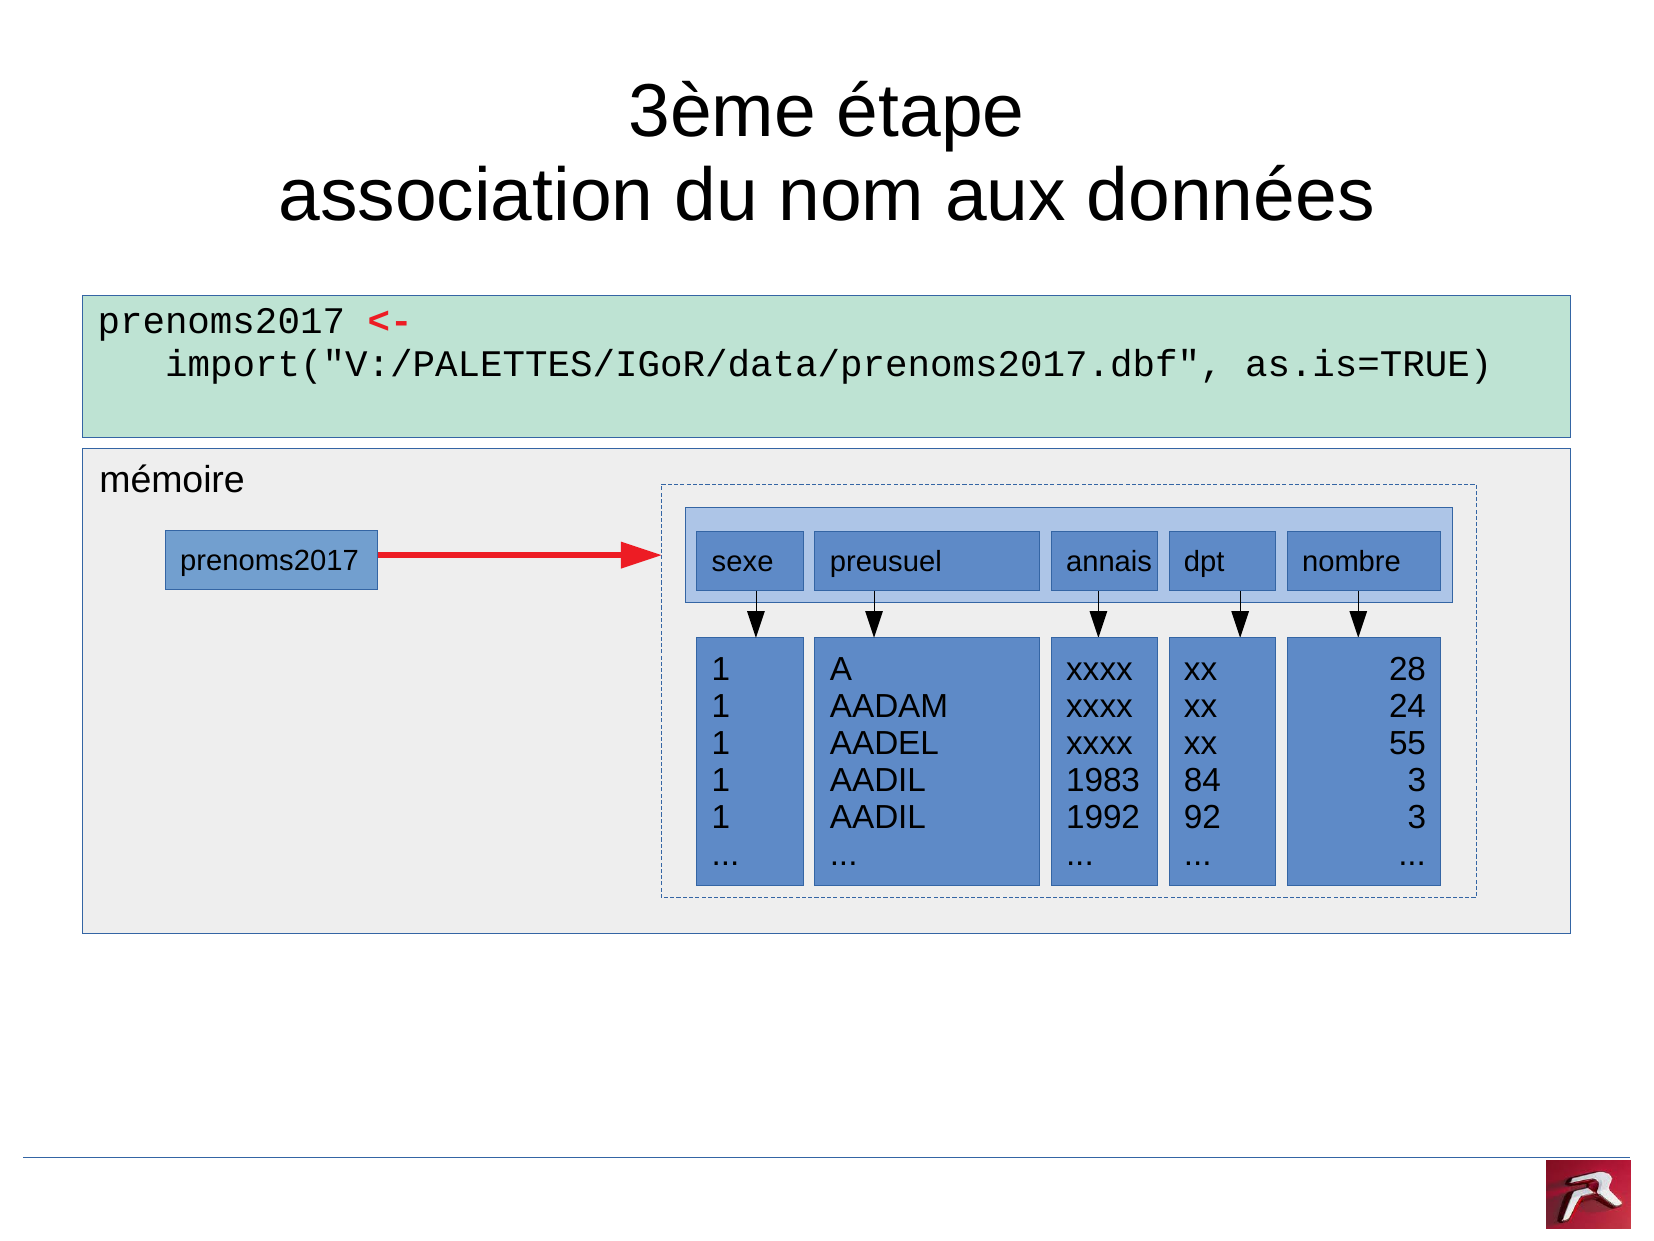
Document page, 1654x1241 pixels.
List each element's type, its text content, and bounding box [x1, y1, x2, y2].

text_box nombre [1287, 531, 1441, 591]
text_box sexe [696, 531, 804, 591]
text_box A AADAM AADEL AADIL AADIL ... [814, 637, 1040, 886]
text_box prenoms2017 [165, 530, 378, 590]
text_box prenoms2017 <- import("V:/PALETTES/IGoR/data/prenoms2017.dbf", as.is=TRUE) [82, 295, 1571, 438]
text_box mémoire [84, 451, 260, 508]
text_box preusuel [814, 531, 1040, 591]
text_box xxxx xxxx xxxx 1983 1992 ... [1051, 637, 1158, 886]
picture [1546, 1160, 1631, 1229]
text_box xx xx xx 84 92 ... [1169, 637, 1276, 886]
text_box annais [1051, 531, 1158, 591]
title 3ème étape association du nom aux données [82, 49, 1571, 257]
text_box 28 24 55 3 3 ... [1287, 637, 1441, 886]
text_box 1 1 1 1 1 ... [696, 637, 804, 886]
text_box [82, 448, 1571, 934]
text_box dpt [1169, 531, 1276, 591]
